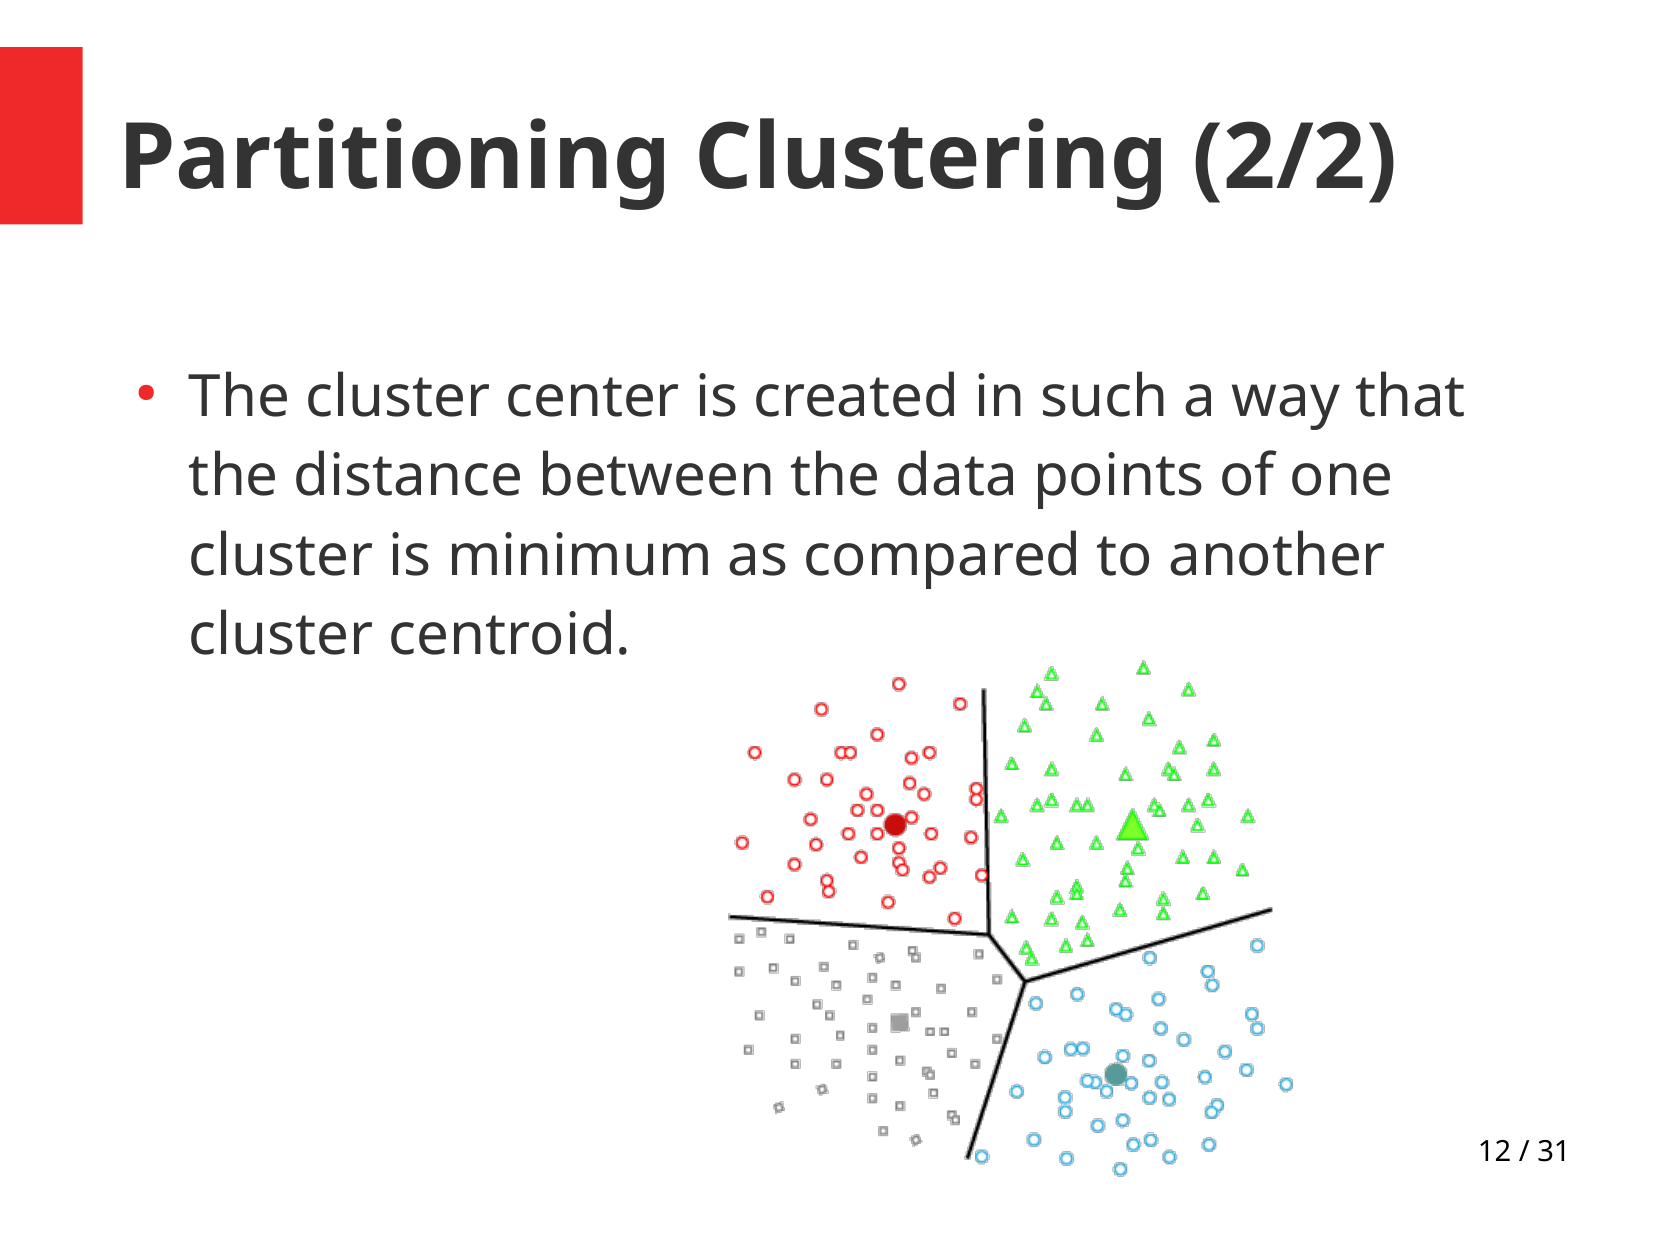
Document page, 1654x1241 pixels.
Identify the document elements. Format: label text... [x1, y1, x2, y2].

picture [685, 637, 1310, 1194]
title Partitioning Clustering (2/2) [118, 49, 1571, 257]
list The cluster center is created in such a way that the distance between the data points of one cluster is minimum as compared to another cluster centroid. [118, 354, 1536, 1074]
